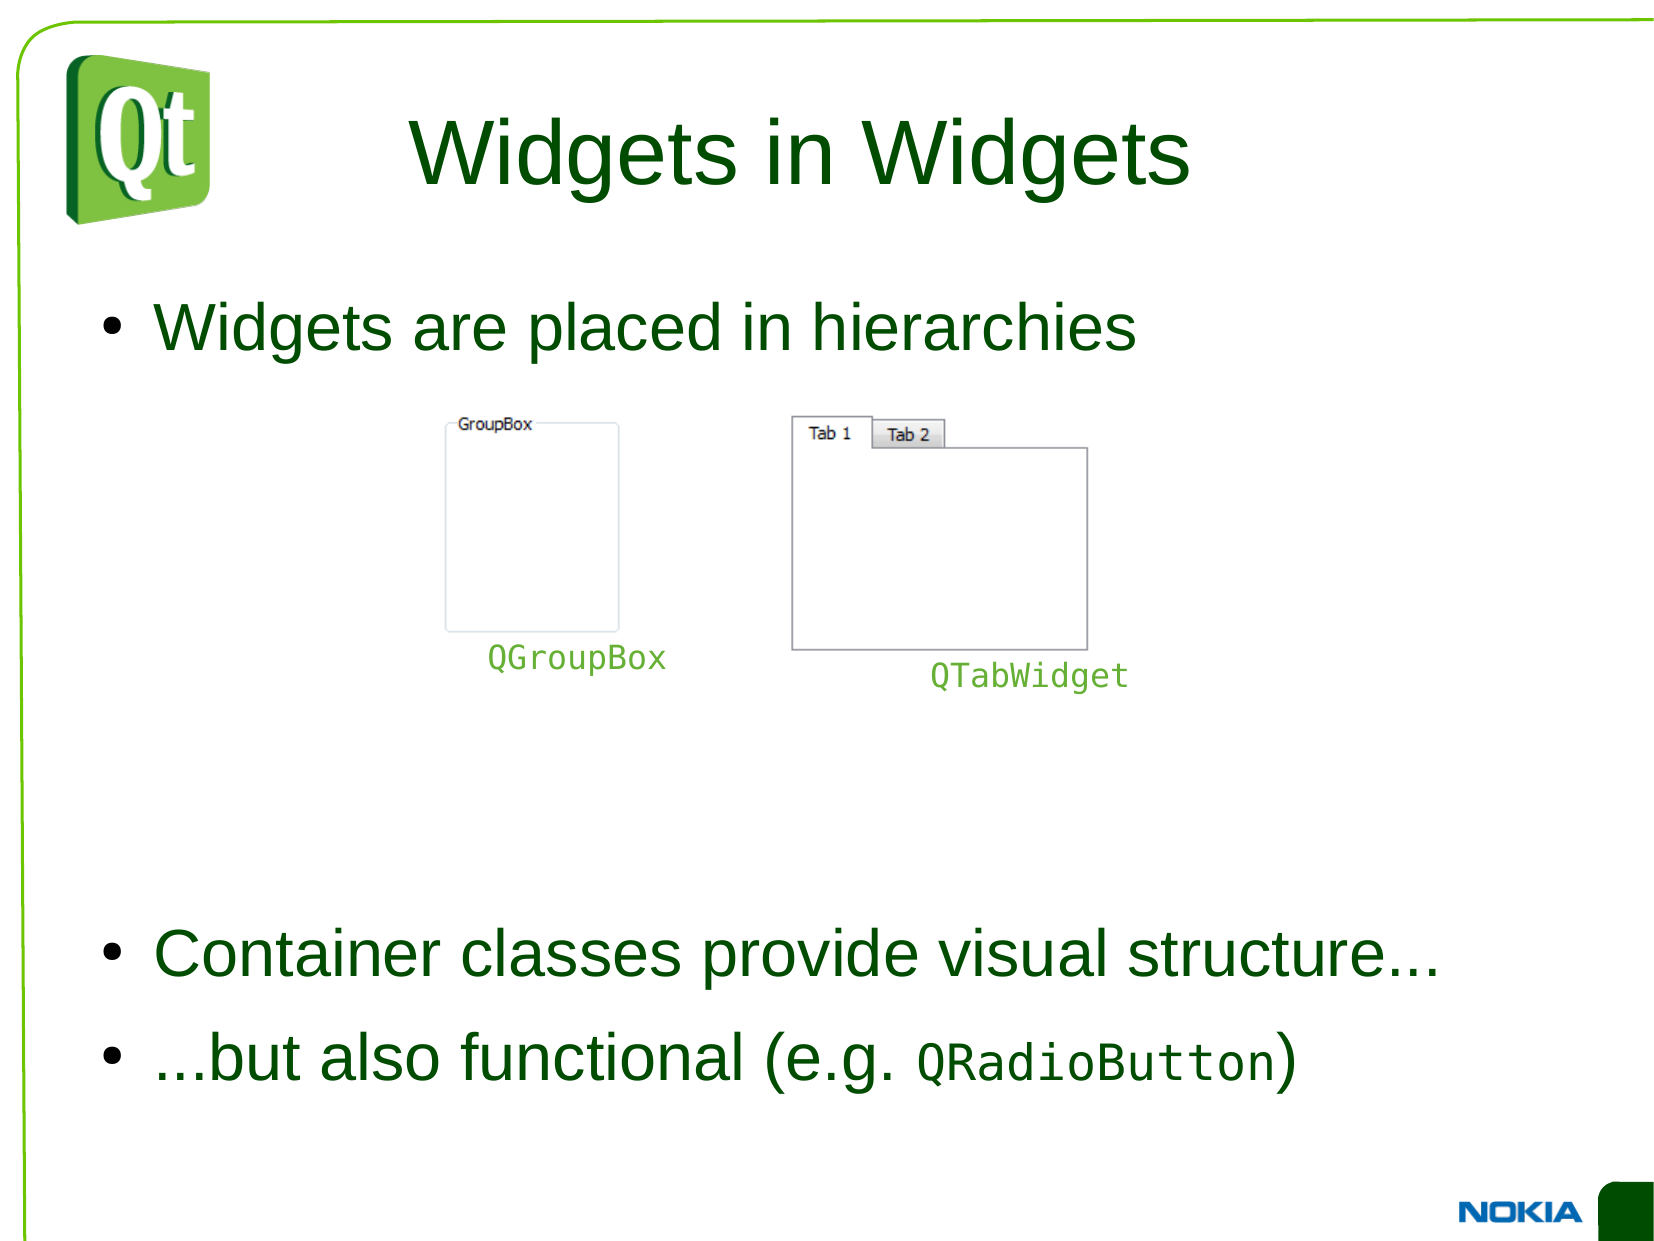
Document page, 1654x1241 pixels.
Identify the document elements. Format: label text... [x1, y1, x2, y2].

text_box QGroupBox [472, 631, 683, 686]
picture [66, 55, 210, 225]
picture [442, 413, 623, 636]
picture [1459, 1201, 1583, 1223]
list Widgets are placed in hierarchies Container classes provide visual structure... ...but also functional (e.g. QRadioButton) [82, 290, 1571, 1096]
title Widgets in Widgets [263, 49, 1339, 257]
picture [787, 413, 1093, 654]
text_box QTabWidget [915, 649, 1146, 703]
